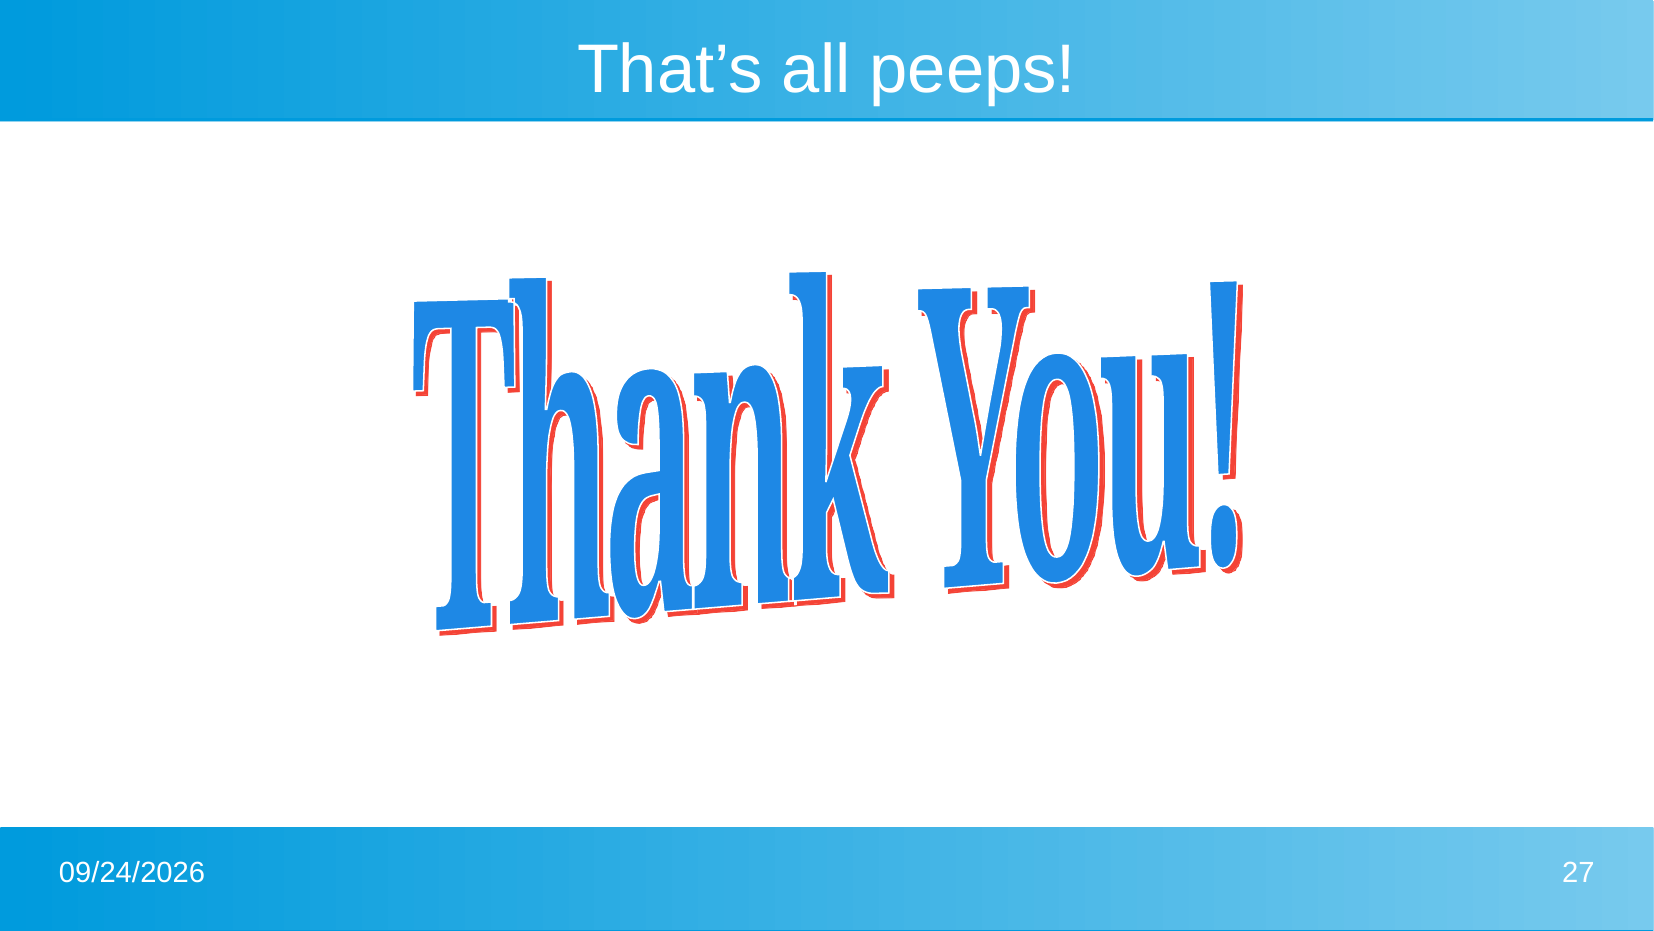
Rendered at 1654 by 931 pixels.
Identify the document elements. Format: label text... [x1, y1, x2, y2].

text_box Thank You! [1210, 504, 1237, 569]
text_box Thank You! [1100, 353, 1200, 577]
text_box Thank You! [1209, 280, 1238, 475]
text_box Thank You! [917, 285, 1030, 589]
title That’s all peeps! [58, 29, 1595, 108]
text_box Thank You! [412, 277, 610, 631]
text_box Thank You! [609, 271, 889, 619]
text_box Thank You! [1014, 352, 1099, 584]
